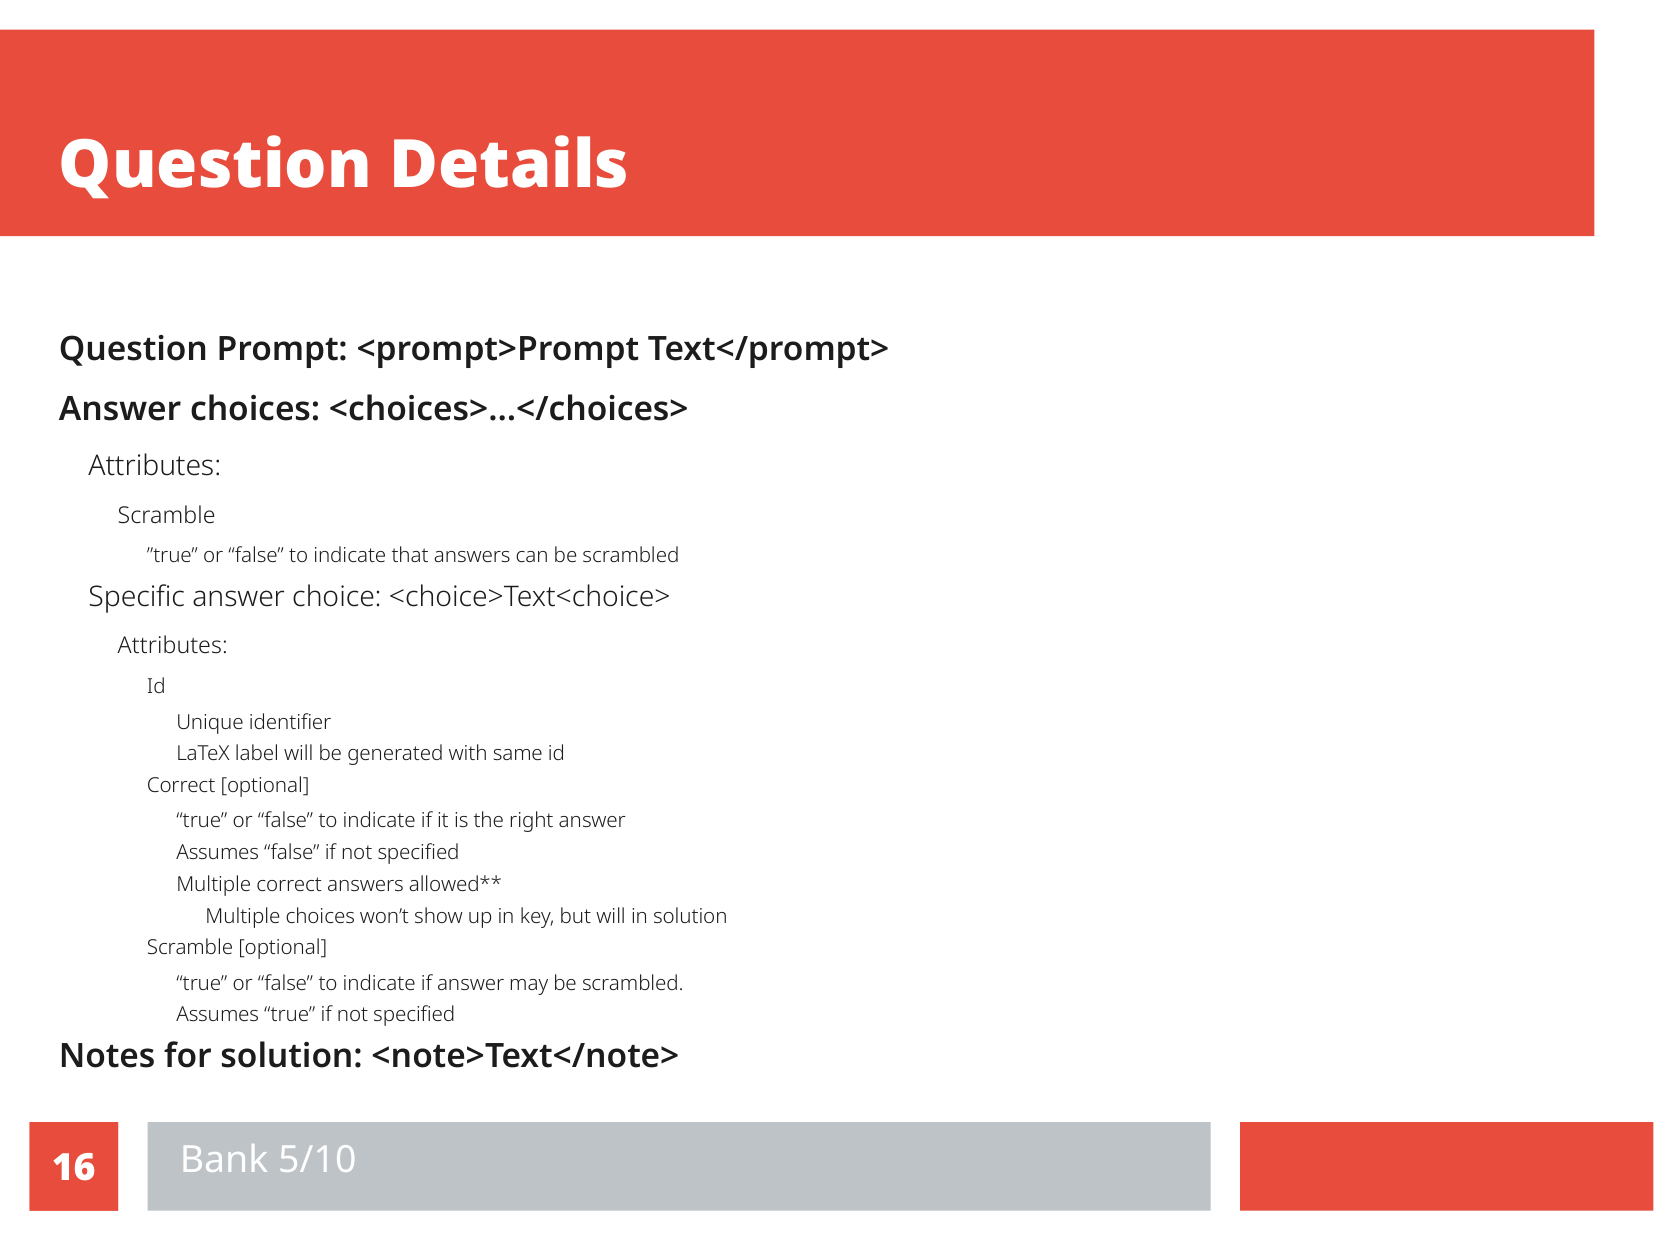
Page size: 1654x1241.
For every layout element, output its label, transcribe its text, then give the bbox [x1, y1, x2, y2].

title Question Details [59, 59, 1595, 207]
text_box Bank 5/10 [165, 1125, 736, 1184]
list Question Prompt: <prompt>Prompt Text</prompt> Answer choices: <choices>...</choices> Attributes: Scramble ”true” or “false” to indicate that answers can be scrambled Specific answer choice: <choice>Text<choice> Attributes: Id Unique identifier LaTeX label will be generated with same id Correct [optional] “true” or “false” to indicate if it is the right answer Assumes “false” if not specified Multiple correct answers allowed** Multiple choices won’t show up in key, but will in solution Scramble [optional] “true” or “false” to indicate if answer may be scrambled. Assumes “true” if not specified Notes for solution: <note>Text</note> [59, 324, 1565, 1093]
